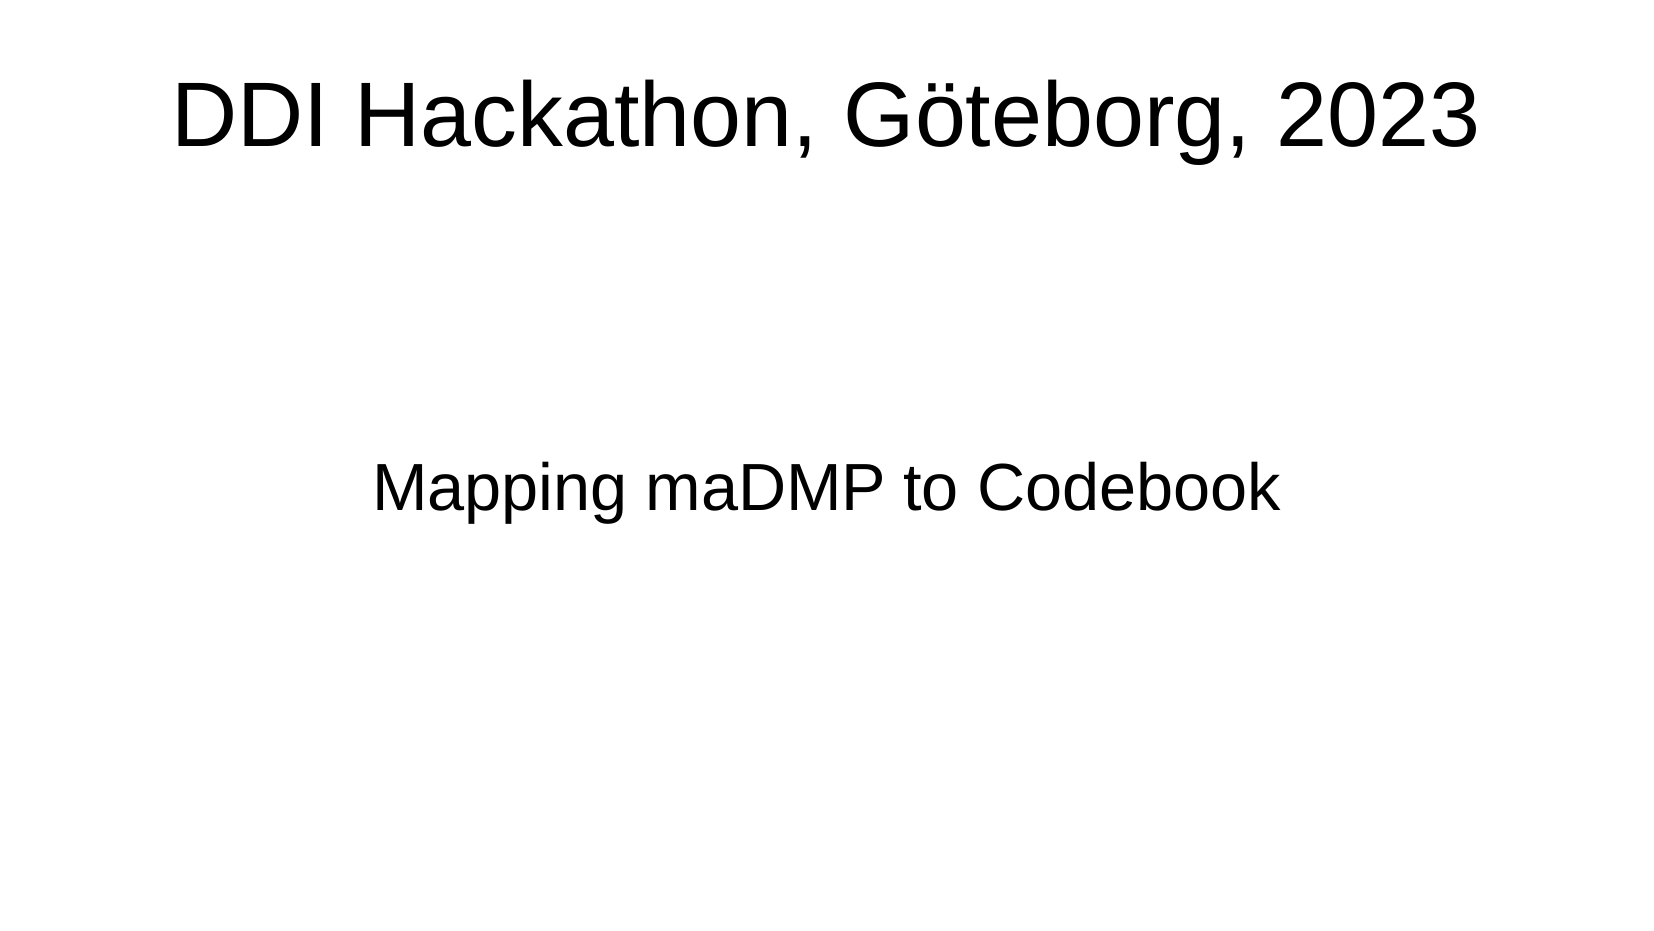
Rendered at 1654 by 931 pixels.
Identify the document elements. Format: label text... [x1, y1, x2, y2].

subtitle Mapping maDMP to Codebook [82, 217, 1571, 758]
title DDI Hackathon, Göteborg, 2023 [82, 37, 1571, 193]
